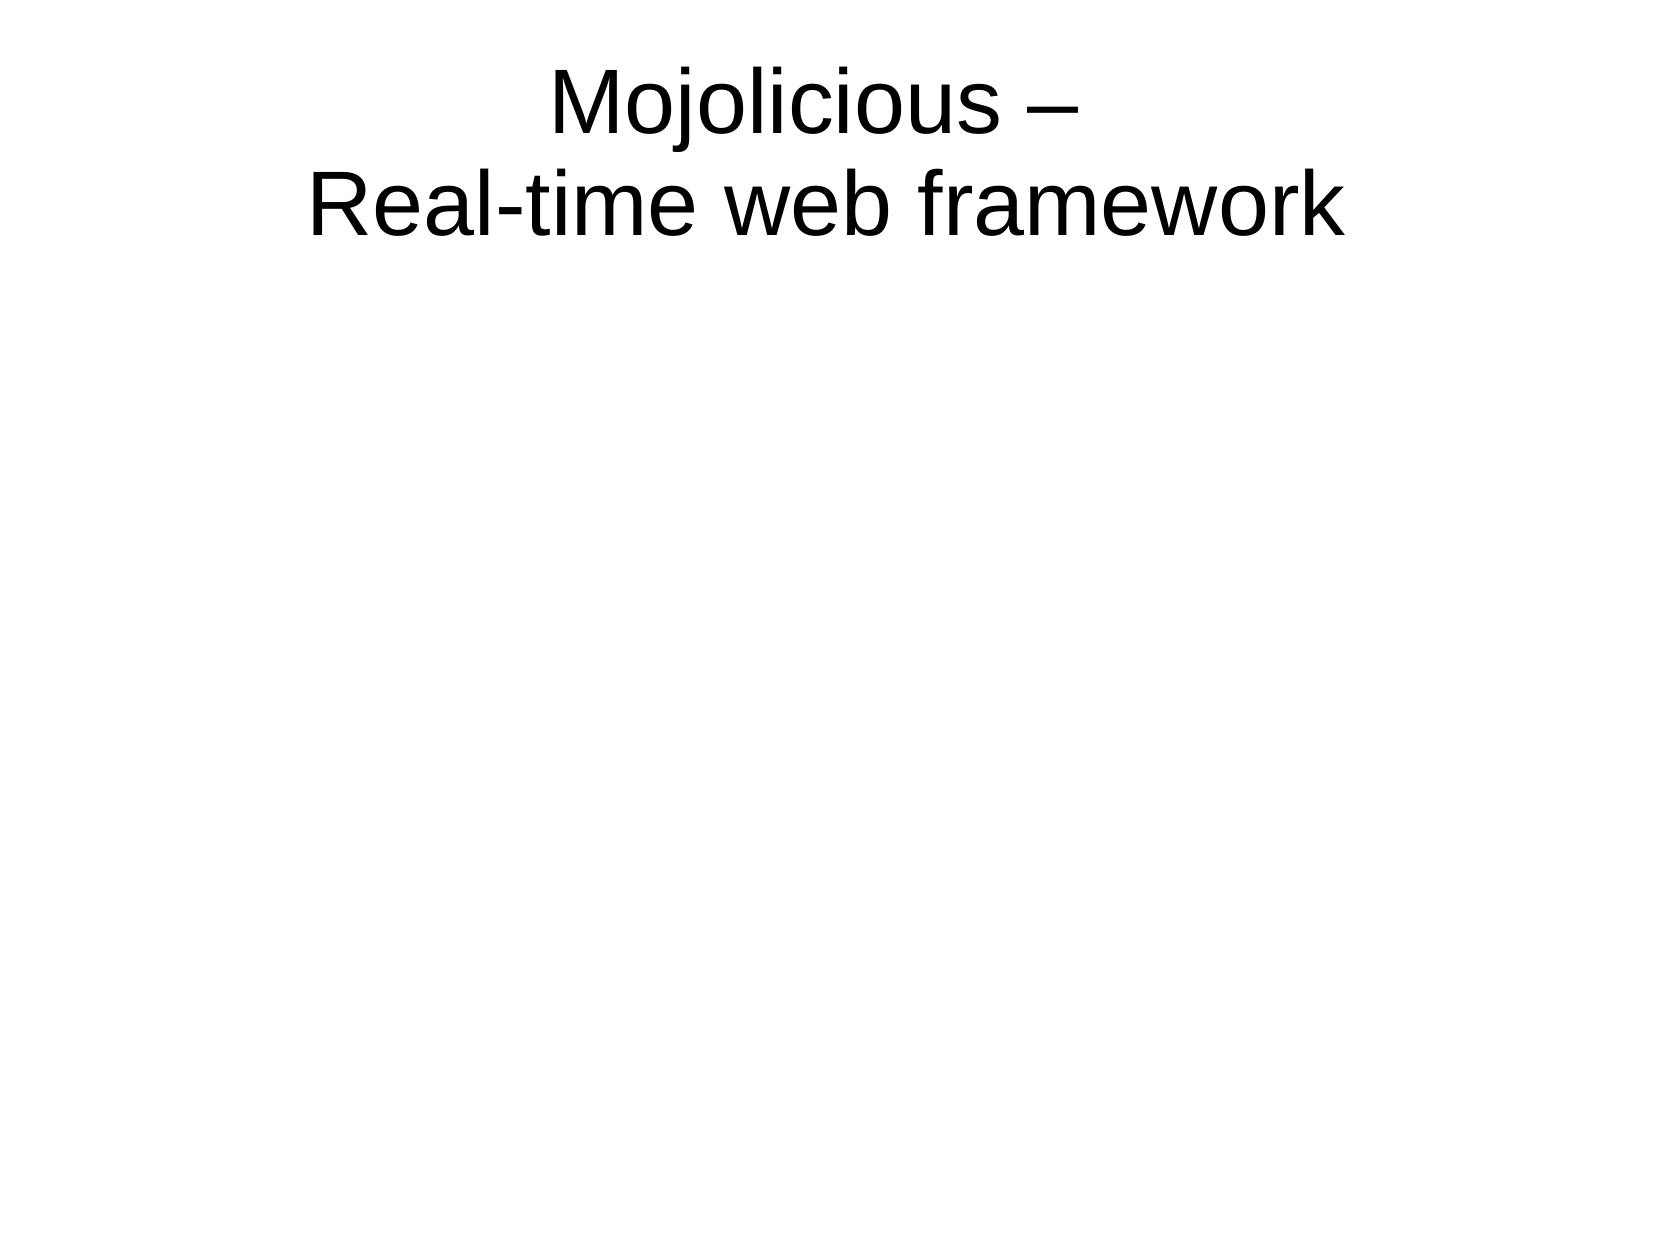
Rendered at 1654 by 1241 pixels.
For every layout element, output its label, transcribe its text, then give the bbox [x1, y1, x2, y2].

title Mojolicious – Real-time web framework [82, 49, 1571, 257]
